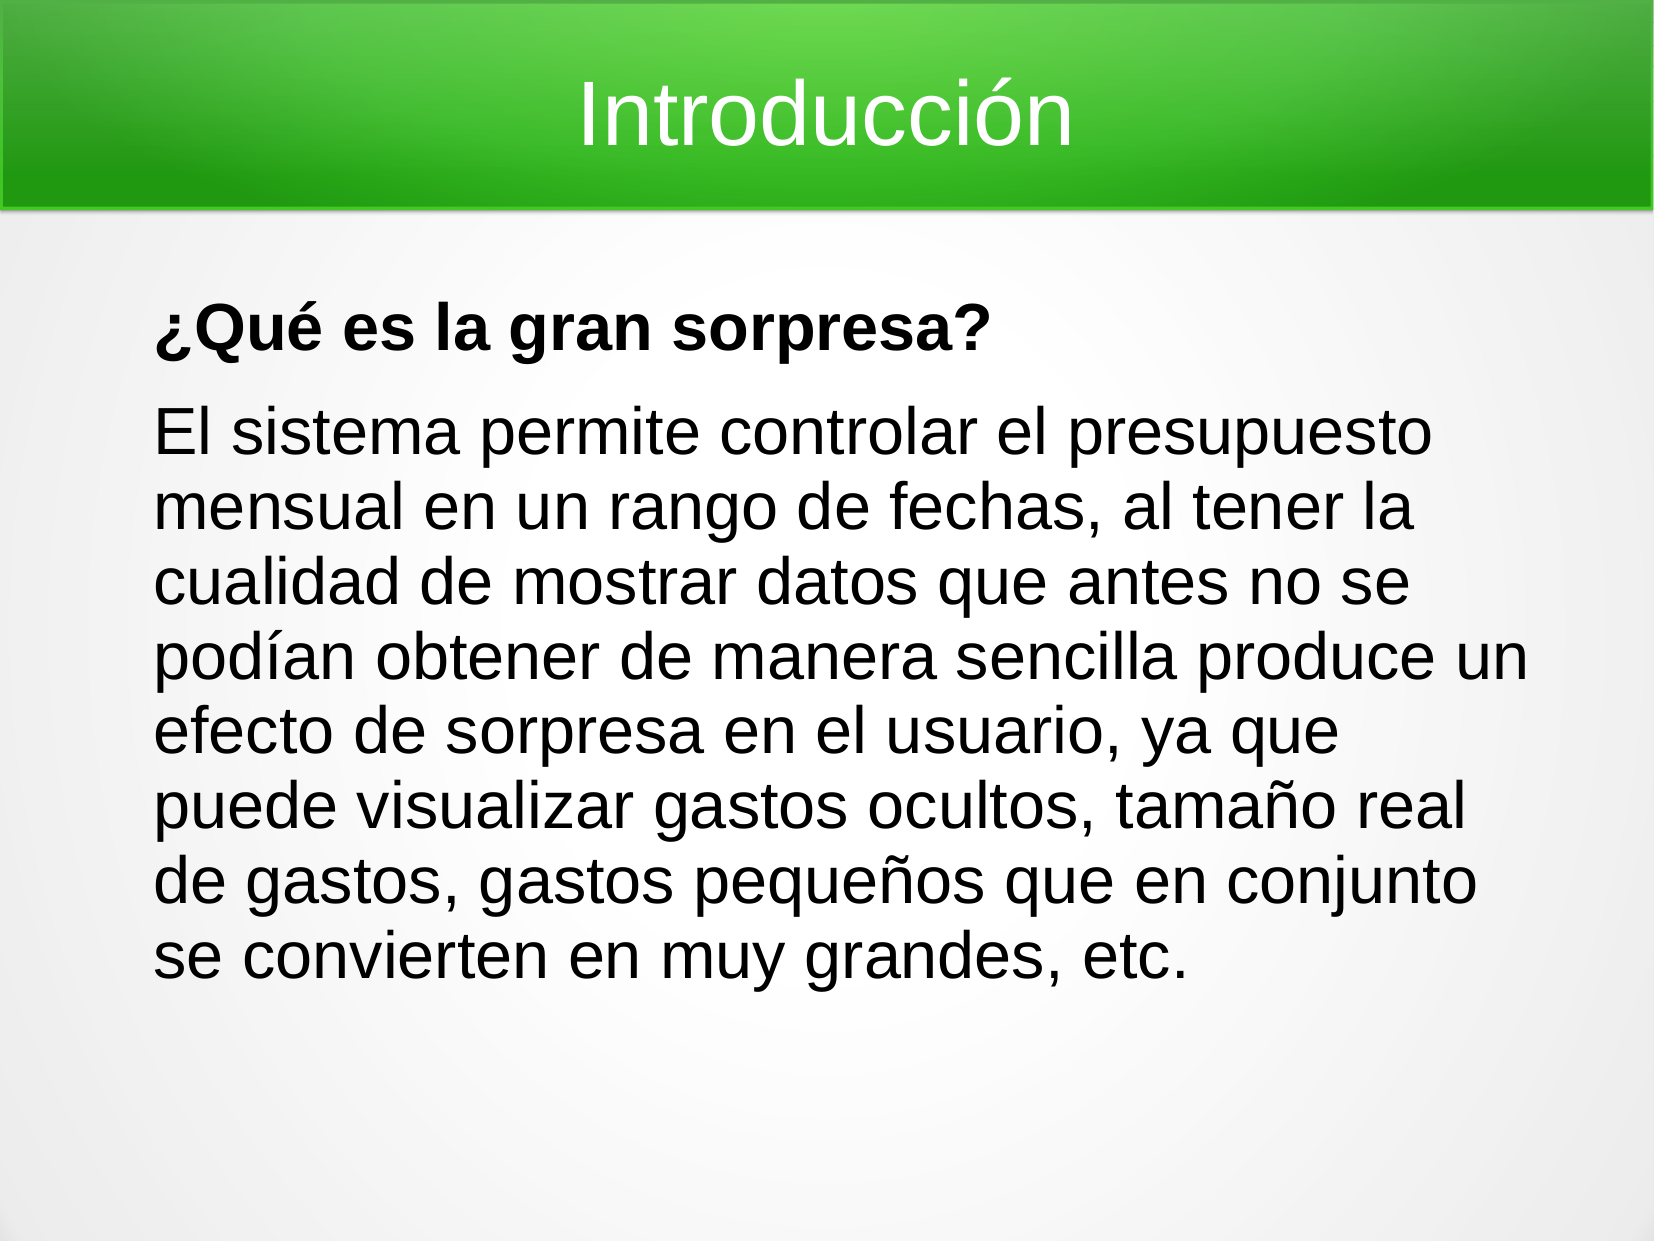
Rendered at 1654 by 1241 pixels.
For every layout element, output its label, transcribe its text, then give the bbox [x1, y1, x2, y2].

title Introducción [82, 49, 1571, 179]
list ¿Qué es la gran sorpresa? El sistema permite controlar el presupuesto mensual en un rango de fechas, al tener la cualidad de mostrar datos que antes no se podían obtener de manera sencilla produce un efecto de sorpresa en el usuario, ya que puede visualizar gastos ocultos, tamaño real de gastos, gastos pequeños que en conjunto se convierten en muy grandes, etc. [82, 290, 1538, 1010]
